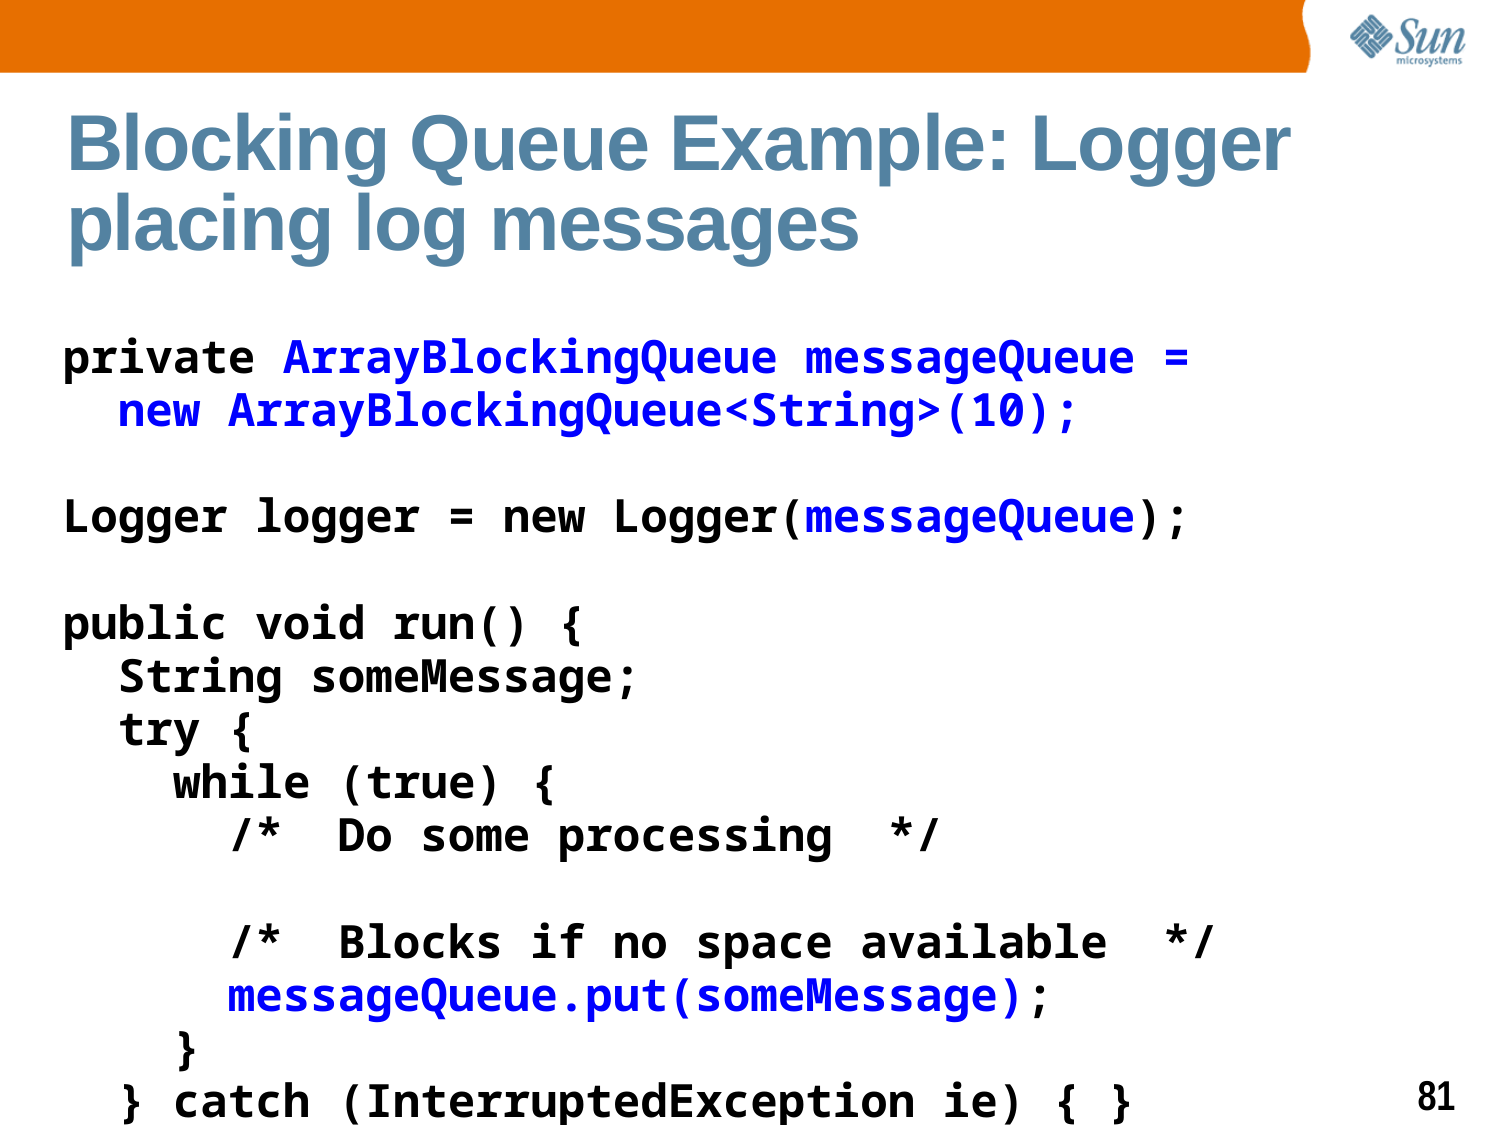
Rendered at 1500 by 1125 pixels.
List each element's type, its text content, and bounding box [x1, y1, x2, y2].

picture [0, 0, 1500, 75]
text_box private ArrayBlockingQueue messageQueue = new ArrayBlockingQueue<String>(10); Logger logger = new Logger(messageQueue); public void run() { String someMessage; try { while (true) { /* Do some processing */ /* Blocks if no space available */ messageQueue.put(someMessage); } } catch (InterruptedException ie) { } } [63, 330, 1386, 1125]
title Blocking Queue Example: Logger placing log messages [66, 106, 1429, 276]
